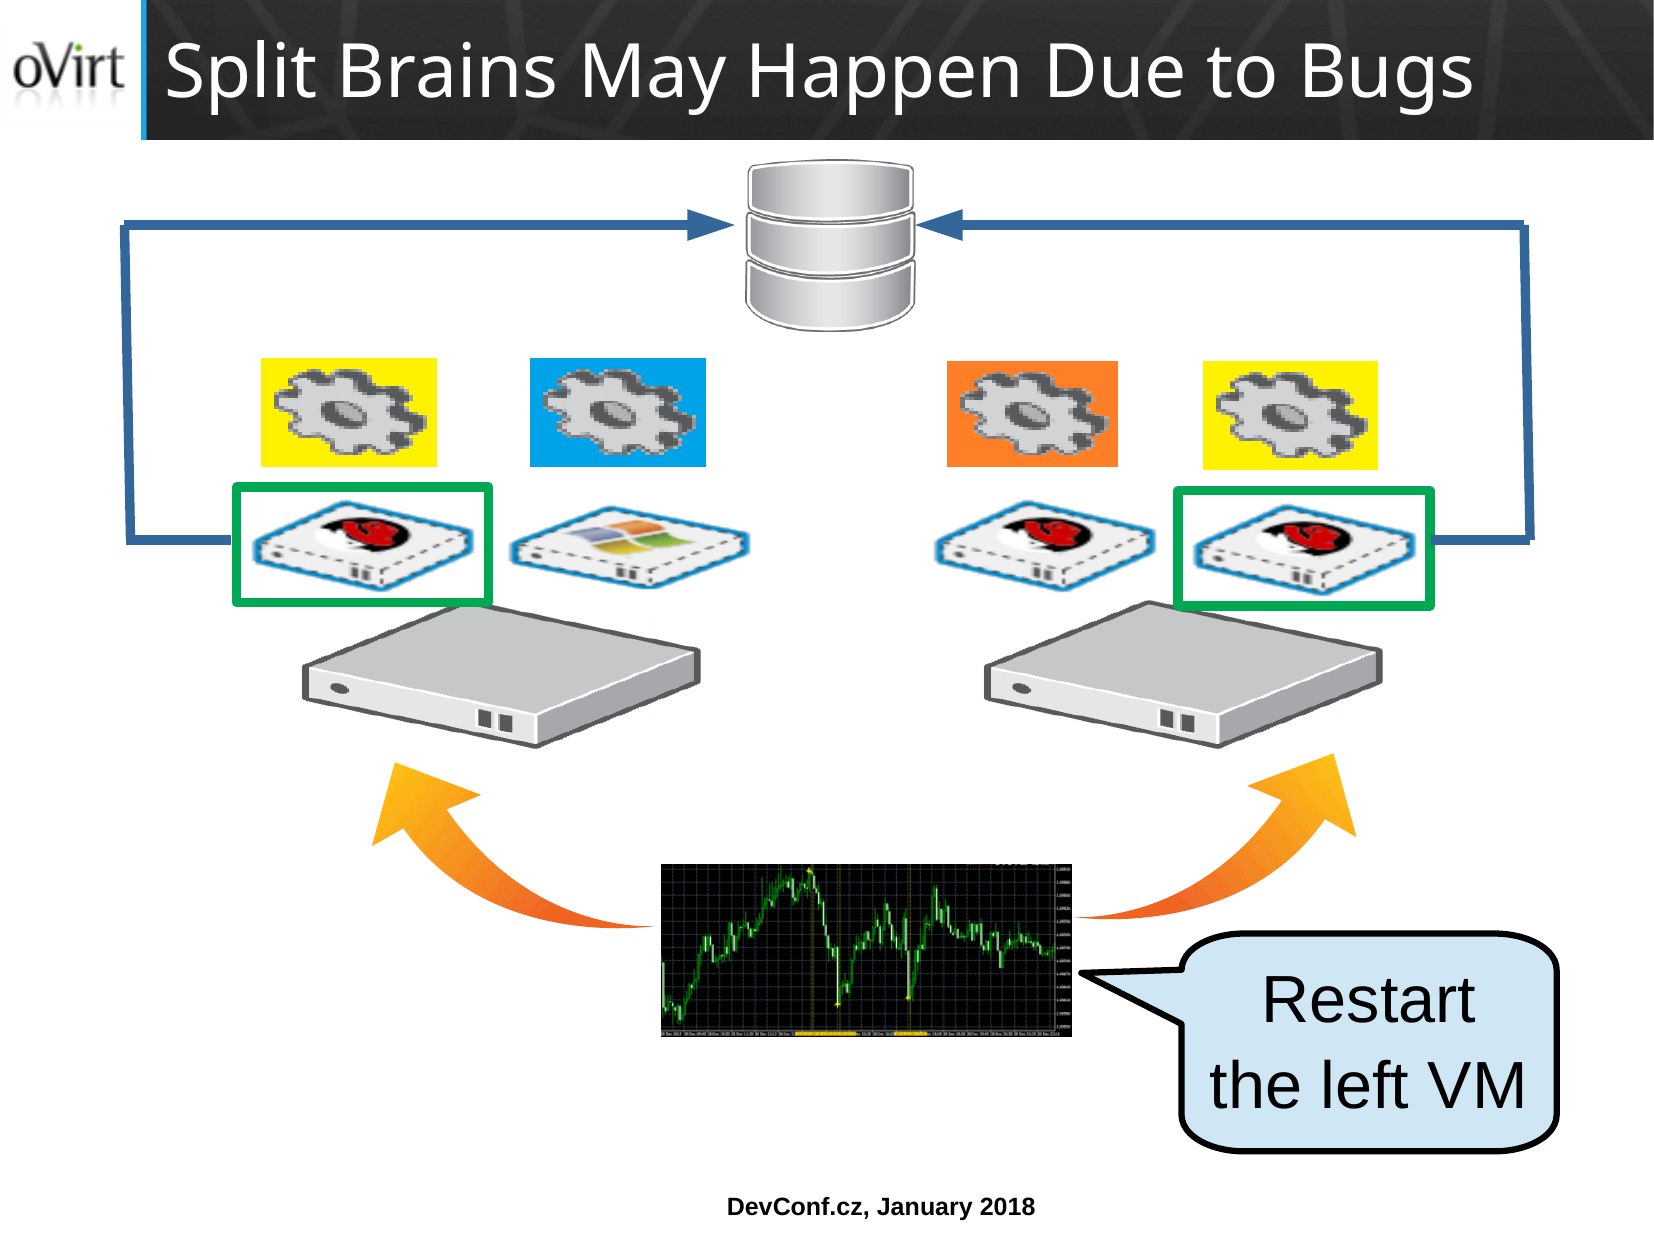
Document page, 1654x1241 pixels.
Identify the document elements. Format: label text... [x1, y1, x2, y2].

picture [1203, 361, 1378, 471]
picture [947, 361, 1118, 467]
picture [544, 370, 695, 454]
picture [241, 491, 484, 598]
picture [1182, 495, 1426, 602]
text_box Restart the left VM [1081, 933, 1557, 1152]
picture [369, 760, 658, 933]
picture [0, 0, 1654, 140]
picture [261, 485, 764, 758]
picture [261, 358, 437, 467]
picture [745, 159, 916, 332]
title Split Brains May Happen Due to Bugs [164, 11, 1653, 126]
picture [661, 491, 1432, 1037]
